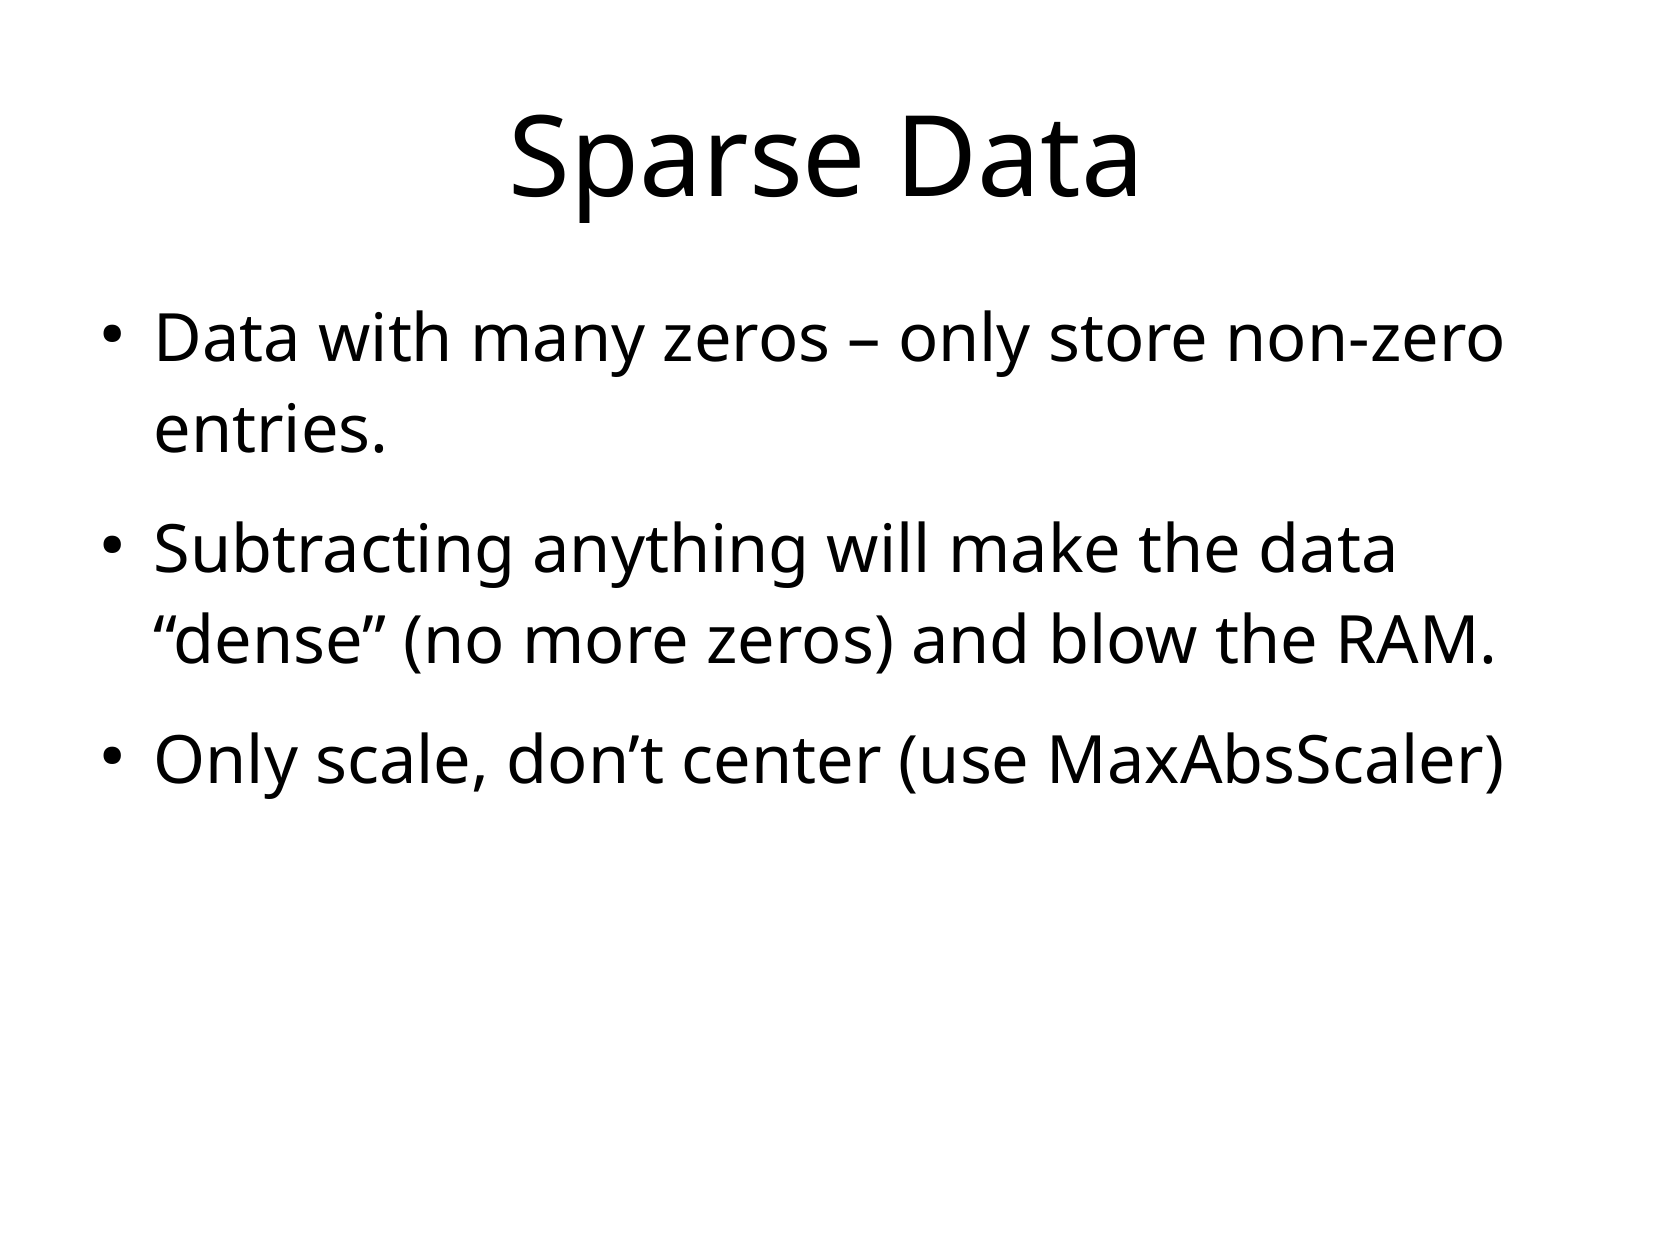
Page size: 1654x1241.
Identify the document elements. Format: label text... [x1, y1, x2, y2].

title Sparse Data [82, 49, 1571, 257]
list Data with many zeros – only store non-zero entries. Subtracting anything will make the data “dense” (no more zeros) and blow the RAM. Only scale, don’t center (use MaxAbsScaler) [82, 290, 1571, 1010]
